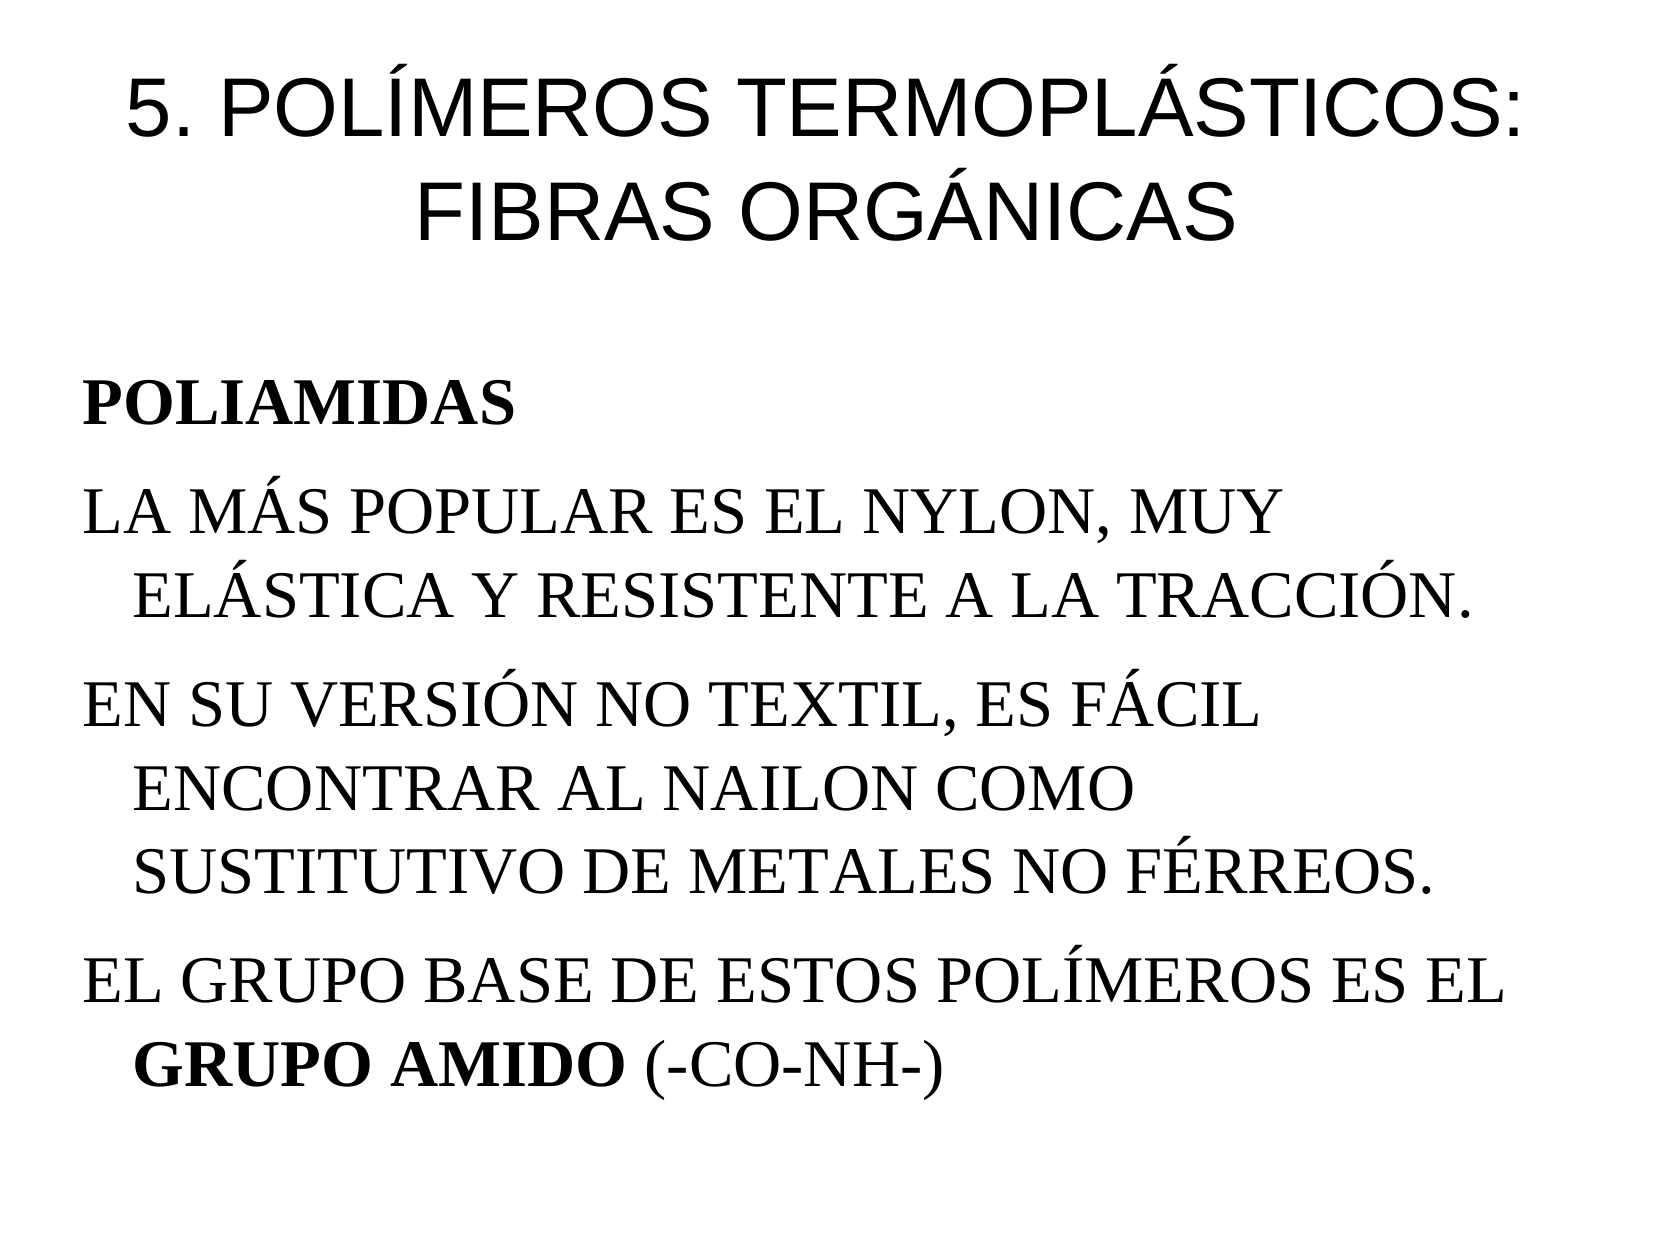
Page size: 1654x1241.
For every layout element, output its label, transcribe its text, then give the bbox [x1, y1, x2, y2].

title 5. POLÍMEROS TERMOPLÁSTICOS: FIBRAS ORGÁNICAS [82, 48, 1571, 257]
list POLIAMIDAS LA MÁS POPULAR ES EL NYLON, MUY ELÁSTICA Y RESISTENTE A LA TRACCIÓN. EN SU VERSIÓN NO TEXTIL, ES FÁCIL ENCONTRAR AL NAILON COMO SUSTITUTIVO DE METALES NO FÉRREOS. EL GRUPO BASE DE ESTOS POLÍMEROS ES EL GRUPO AMIDO (-CO-NH-) [82, 354, 1571, 1109]
